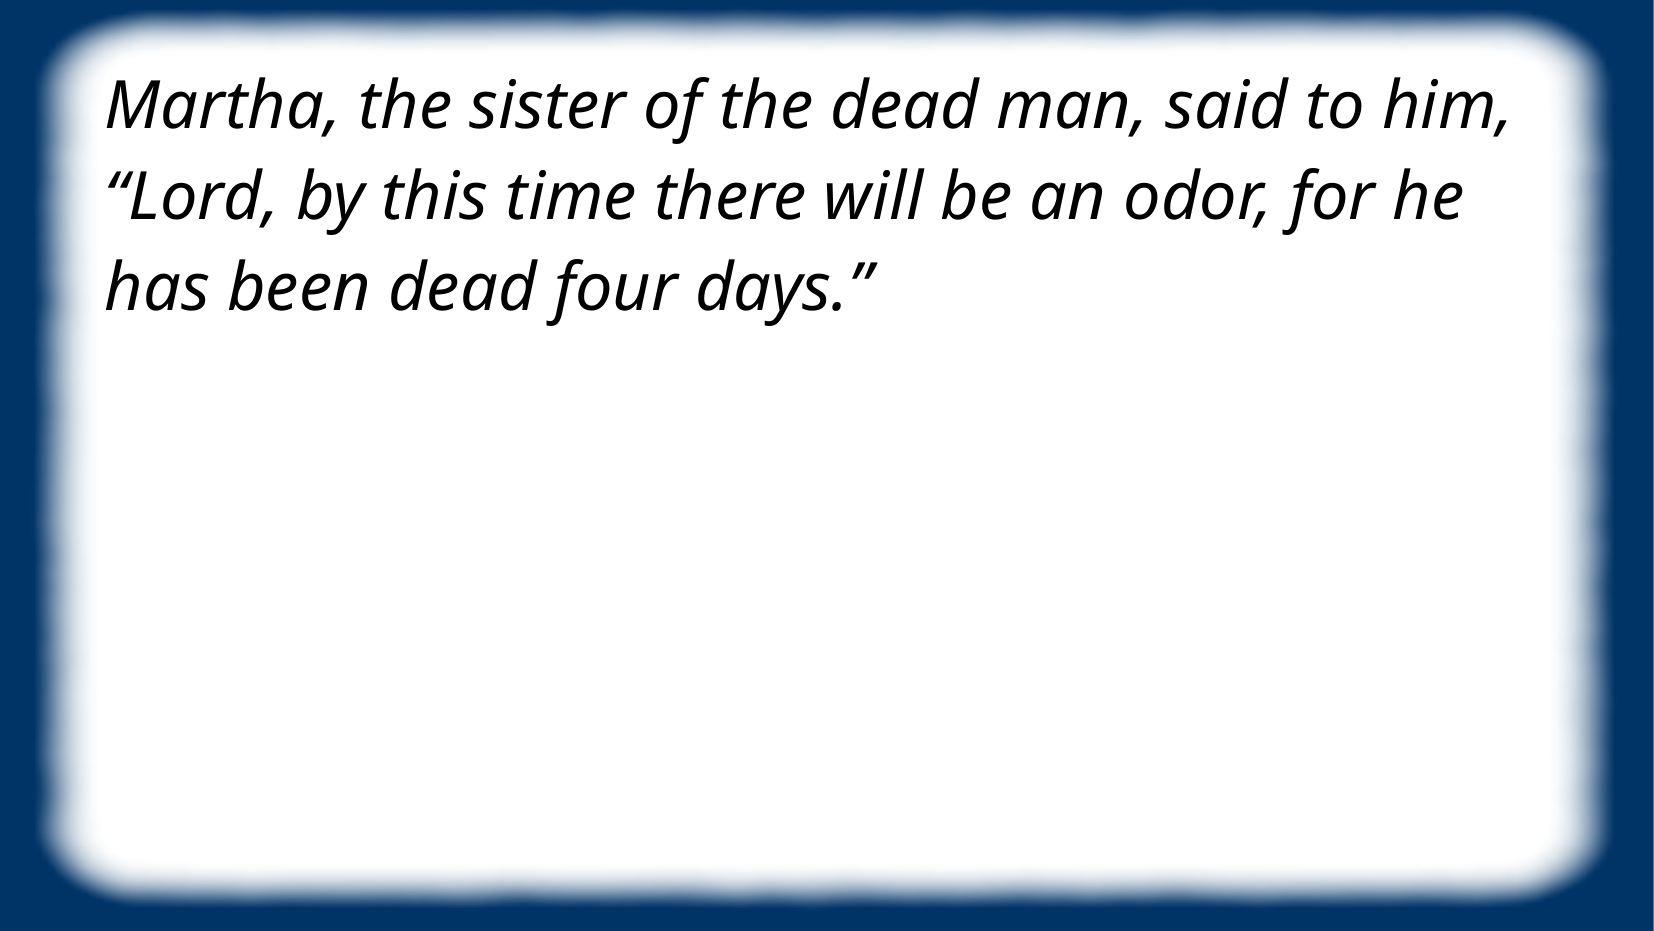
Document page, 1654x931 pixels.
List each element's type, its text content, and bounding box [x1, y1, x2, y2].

picture [0, 0, 1654, 931]
text_box Martha, the sister of the dead man, said to him, “Lord, by this time there will be an odor, for he has been dead four days.” [90, 50, 1546, 346]
